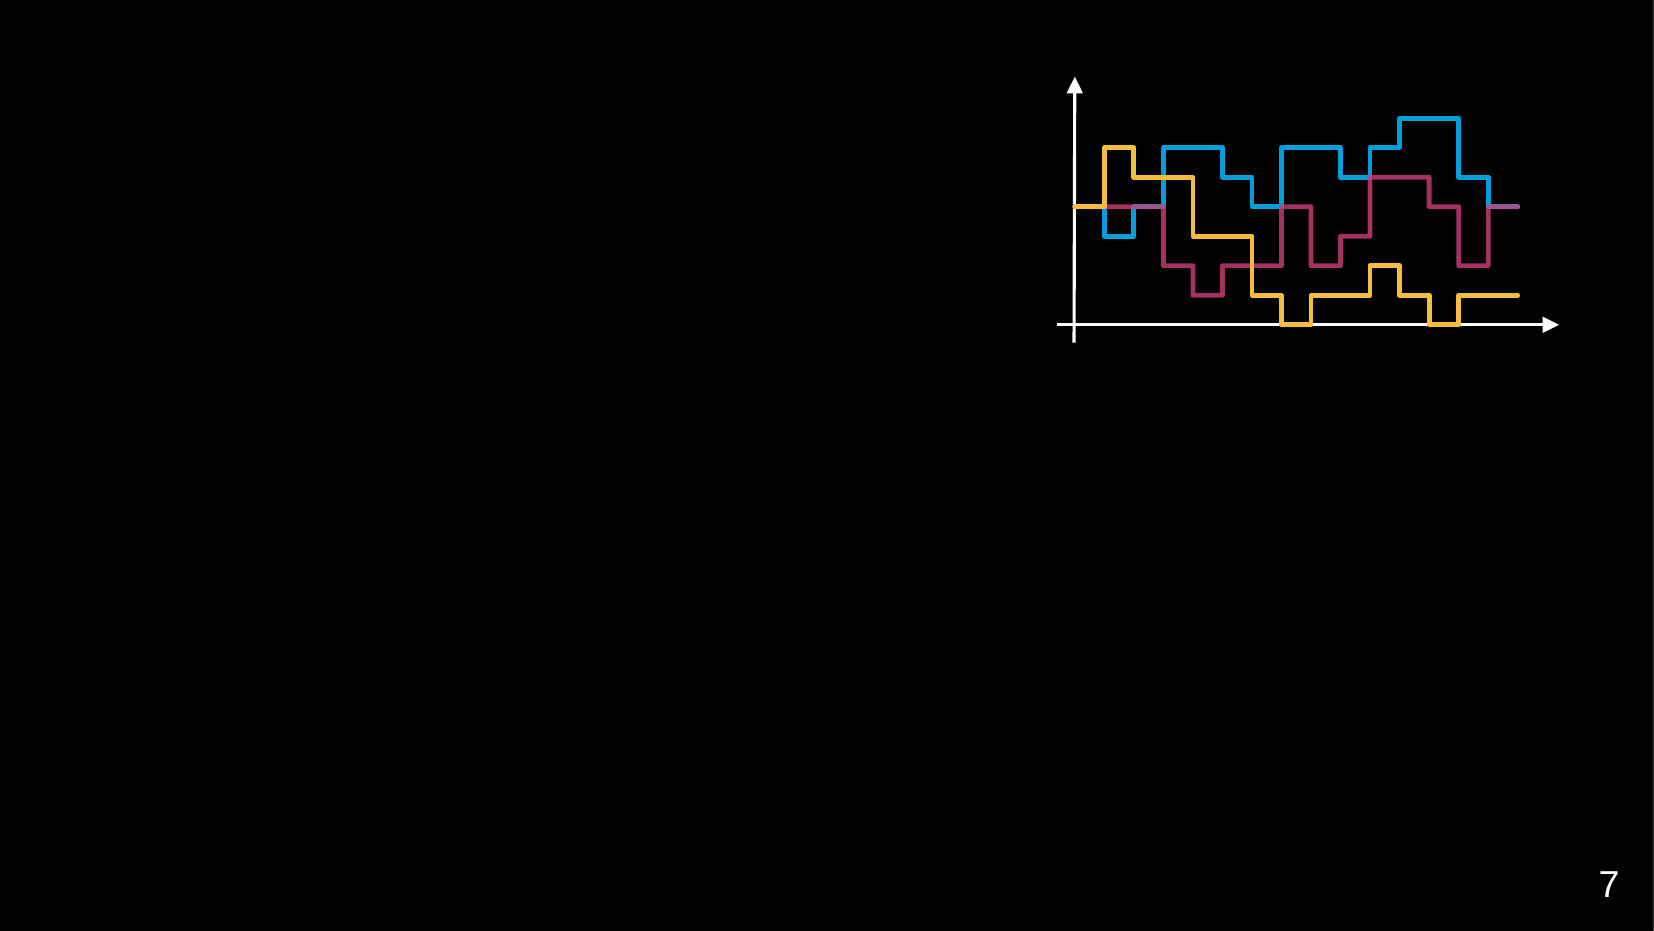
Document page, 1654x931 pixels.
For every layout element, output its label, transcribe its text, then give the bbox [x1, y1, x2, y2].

text_box <number> [1433, 856, 1635, 927]
